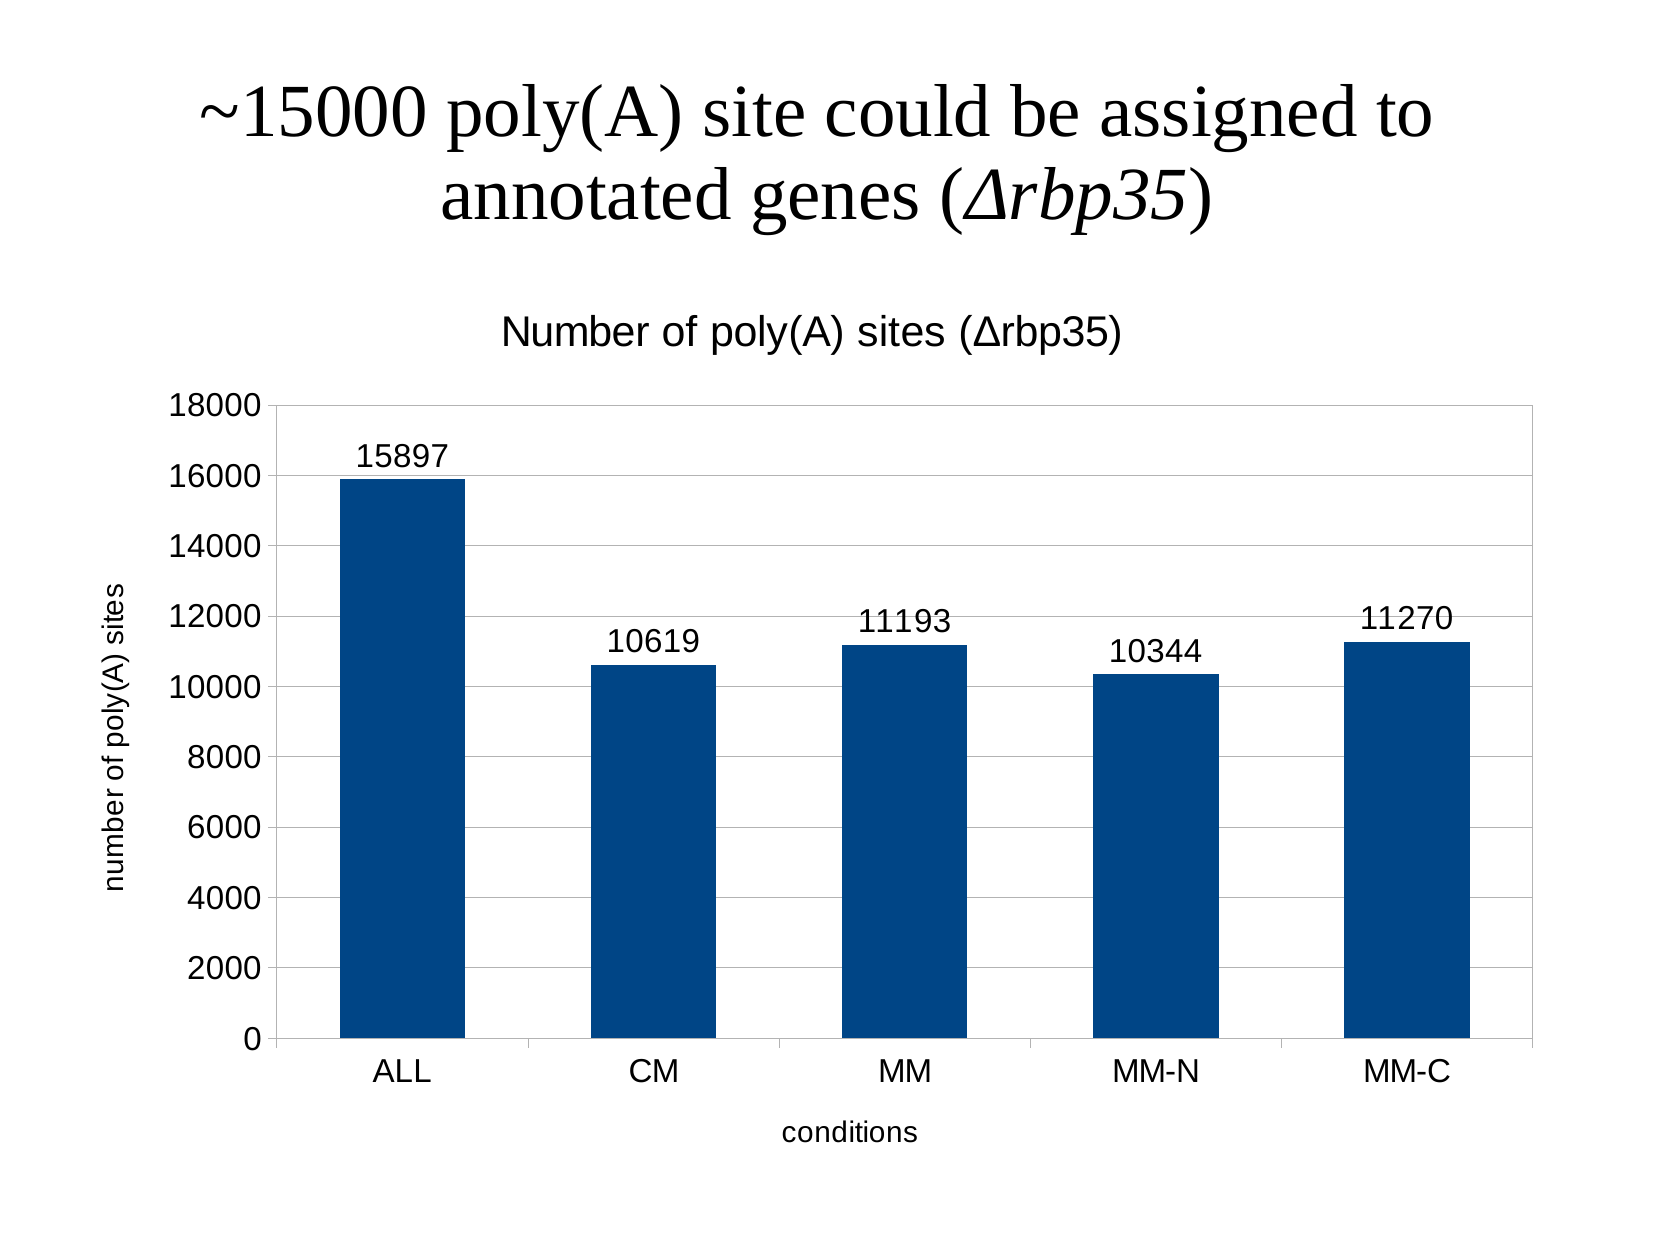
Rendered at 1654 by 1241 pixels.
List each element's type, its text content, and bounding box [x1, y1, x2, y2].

chart [61, 270, 1563, 1183]
title ~15000 poly(A) site could be assigned to annotated genes (Δrbp35) [82, 49, 1571, 257]
